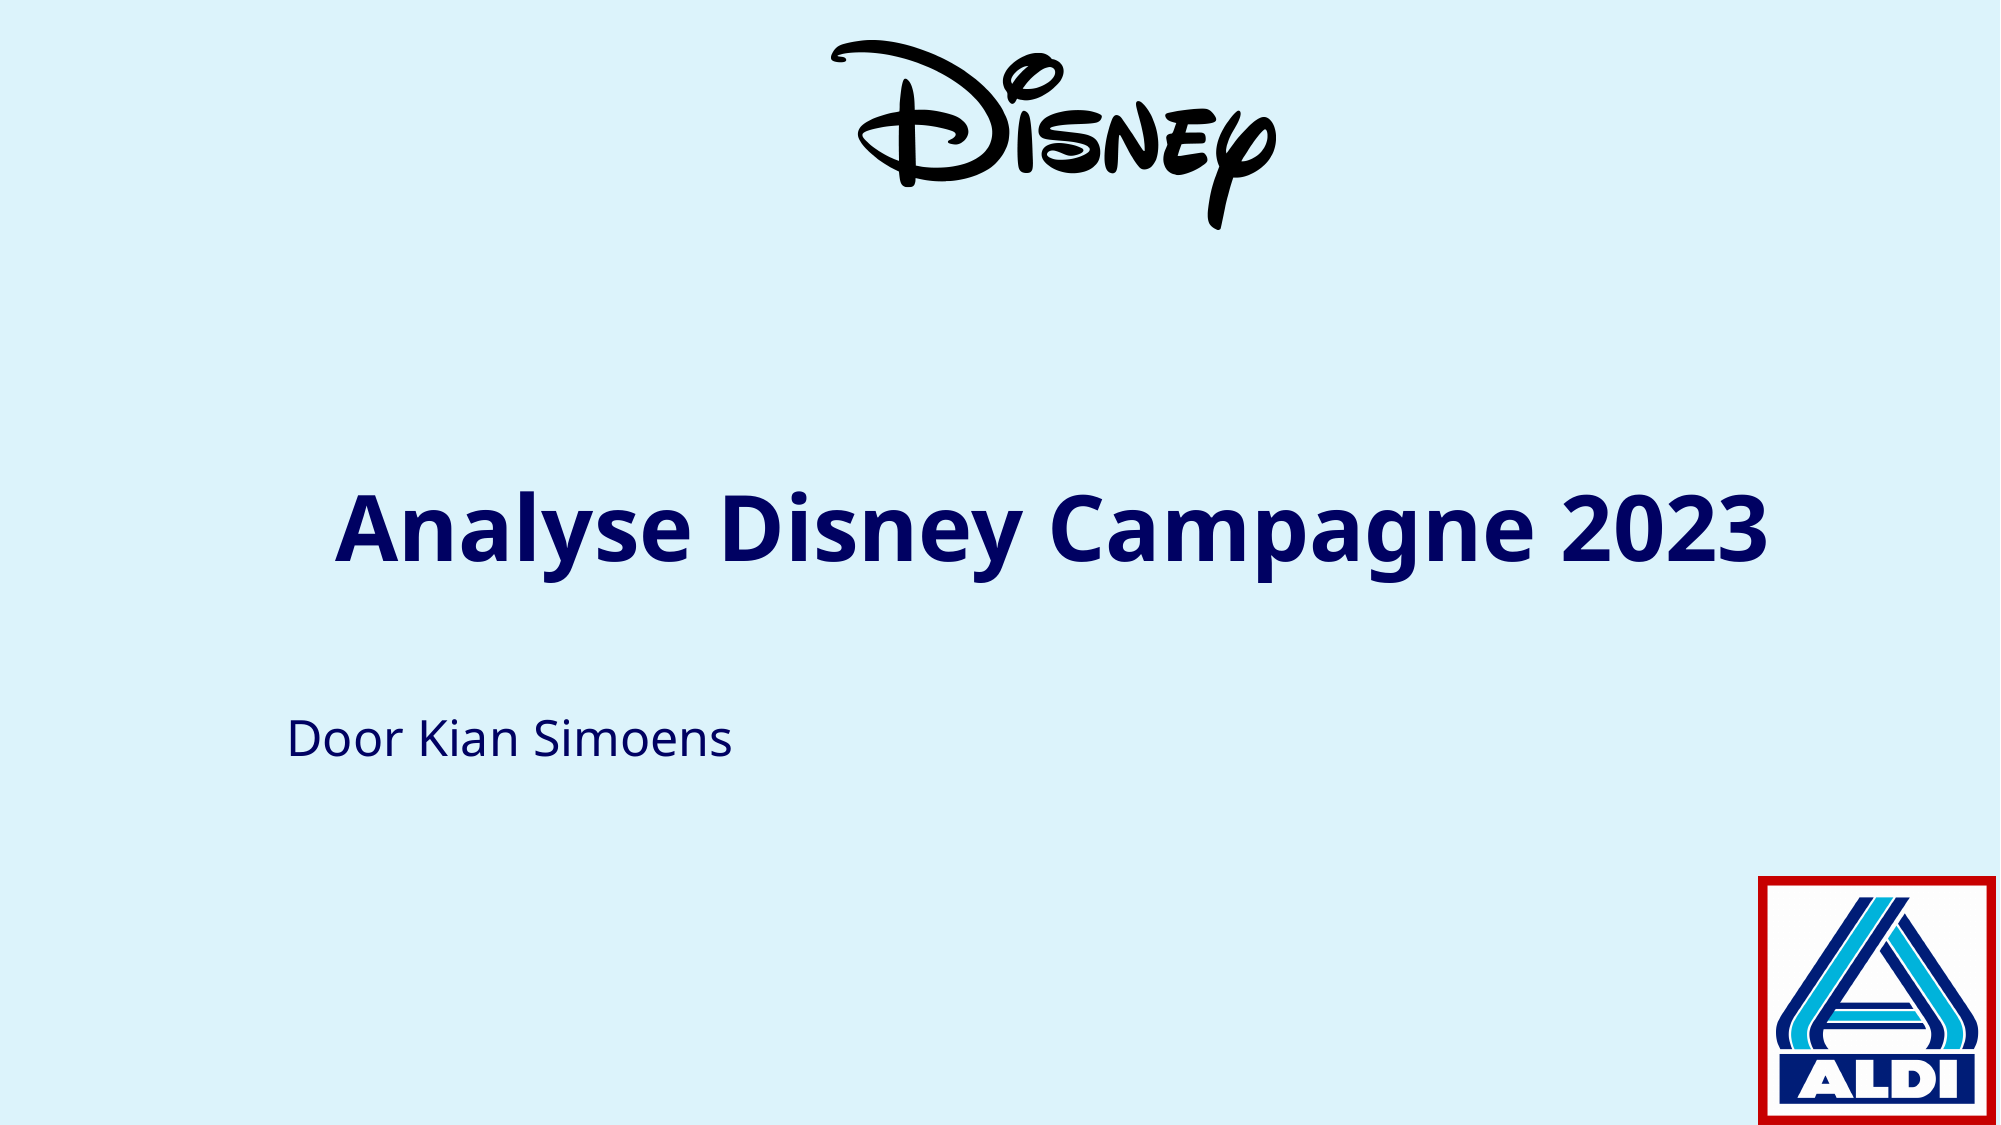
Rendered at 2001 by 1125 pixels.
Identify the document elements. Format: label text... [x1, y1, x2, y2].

text_box Door Kian Simoens [271, 699, 849, 775]
picture [1758, 876, 1996, 1125]
text_box Analyse Disney Campagne 2023 [271, 461, 1836, 700]
picture [831, 40, 1276, 230]
